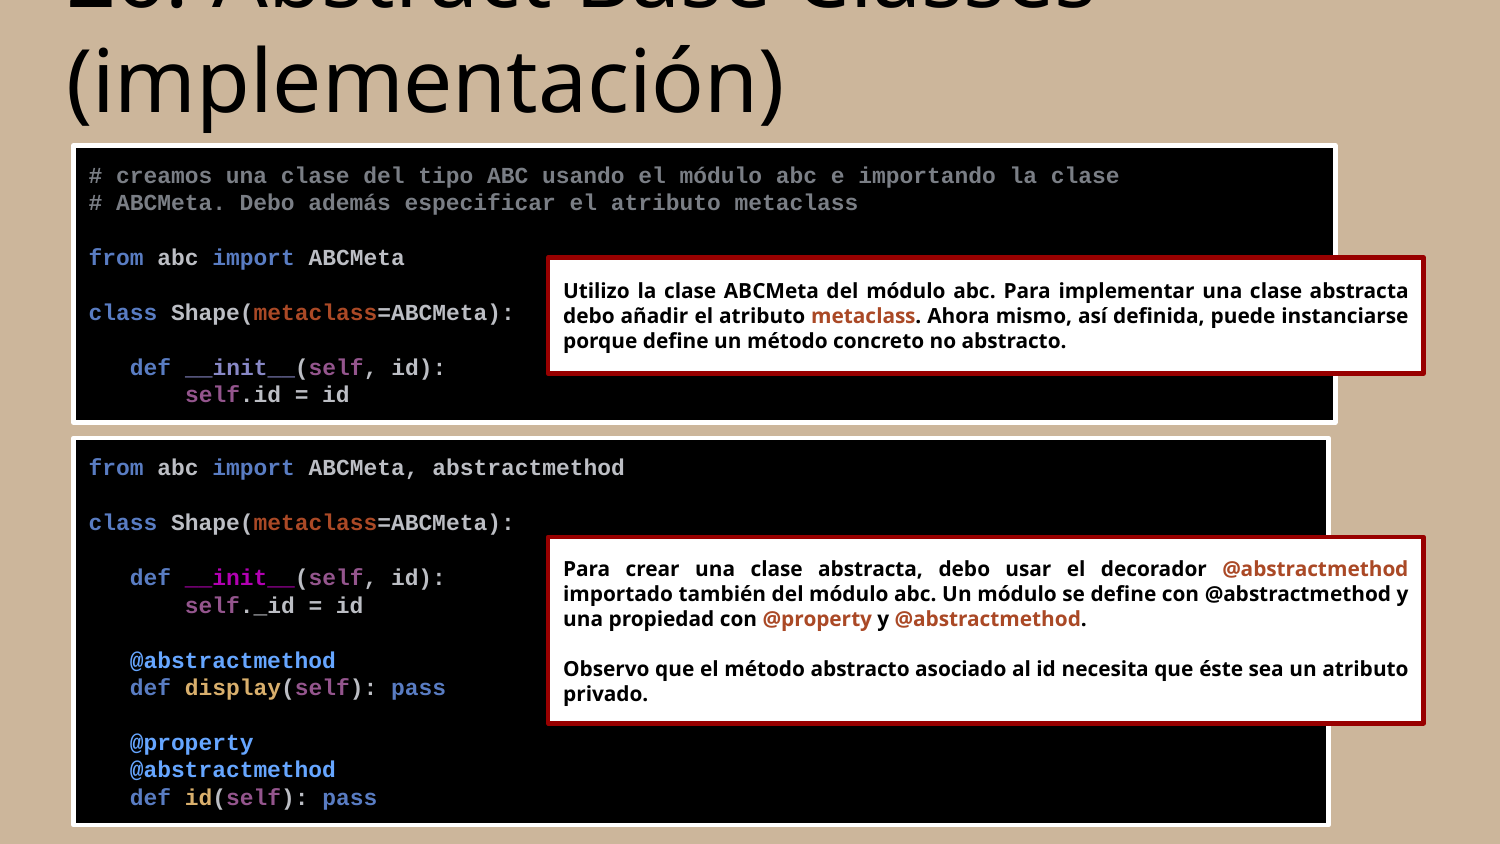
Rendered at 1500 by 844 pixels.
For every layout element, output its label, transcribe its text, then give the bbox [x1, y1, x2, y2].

text_box Utilizo la clase ABCMeta del módulo abc. Para implementar una clase abstracta debo añadir el atributo metaclass. Ahora mismo, así definida, puede instanciarse porque define un método concreto no abstracto. [548, 257, 1424, 374]
text_box from abc import ABCMeta, abstractmethod class Shape(metaclass=ABCMeta): def __init__(self, id): self._id = id @abstractmethod def display(self): pass @property @abstractmethod def id(self): pass [73, 437, 1329, 826]
title 26. Abstract Base Classes (implementación) [51, 51, 1449, 146]
text_box # creamos una clase del tipo ABC usando el módulo abc e importando la clase # ABCMeta. Debo además especificar el atributo metaclass from abc import ABCMeta class Shape(metaclass=ABCMeta): def __init__(self, id): self.id = id [73, 145, 1336, 423]
text_box Para crear una clase abstracta, debo usar el decorador @abstractmethod importado también del módulo abc. Un módulo se define con @abstractmethod y una propiedad con @property y @abstractmethod. Observo que el método abstracto asociado al id necesita que éste sea un atributo privado. [548, 537, 1424, 724]
